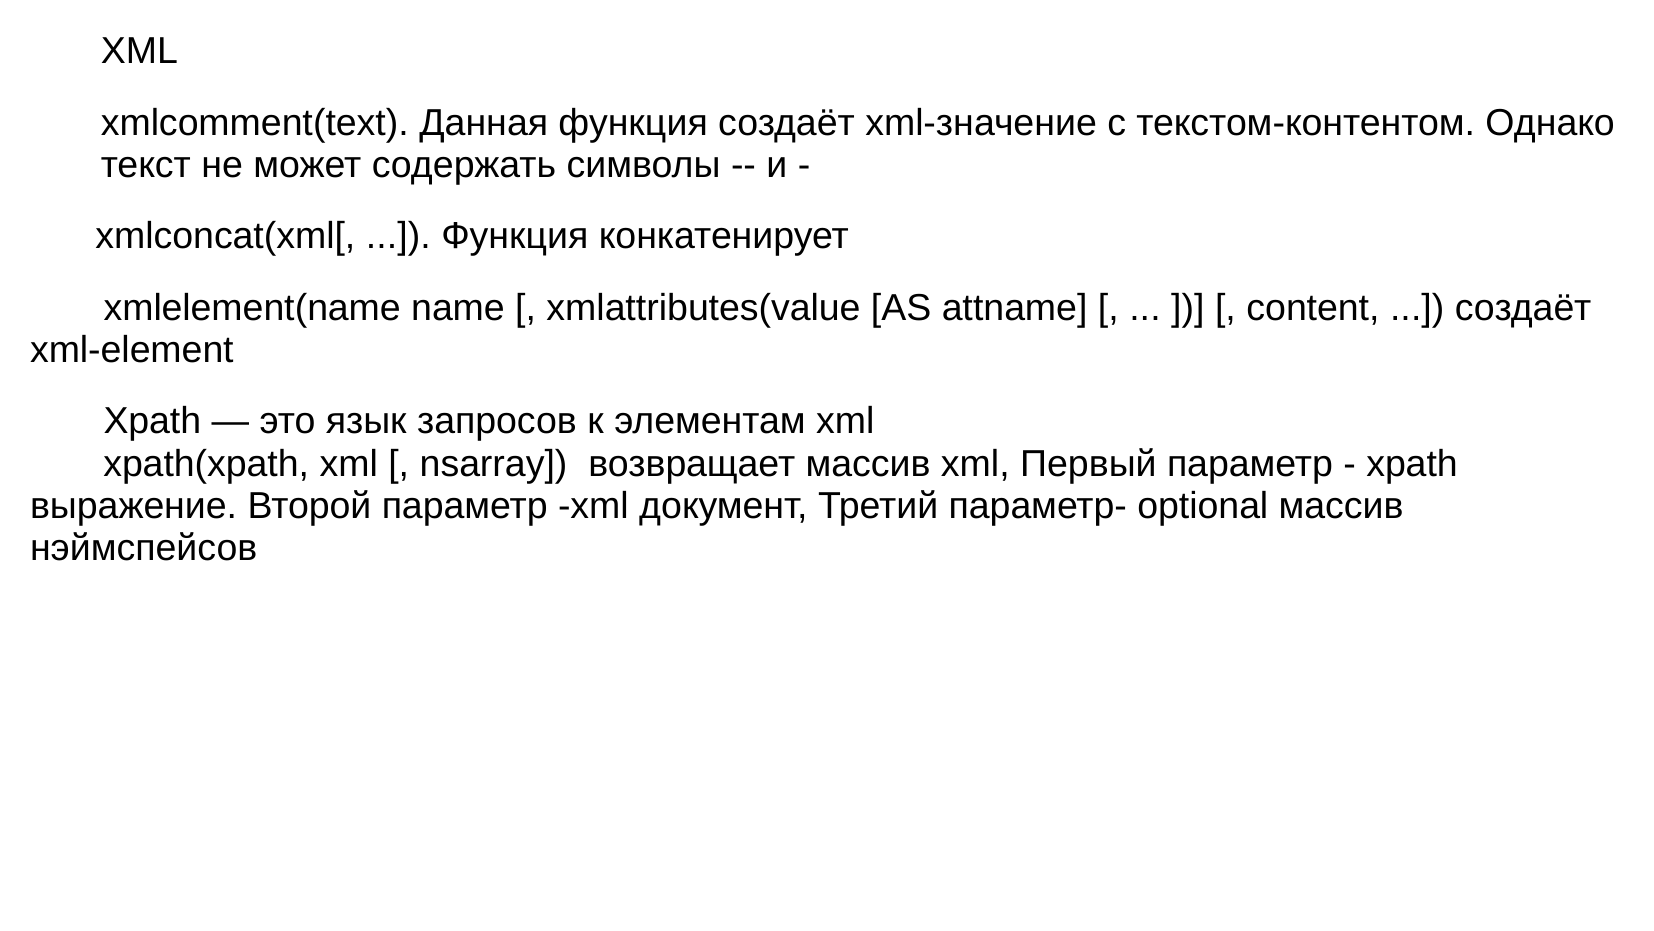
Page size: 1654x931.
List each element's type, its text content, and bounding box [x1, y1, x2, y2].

list XML xmlcomment(text). Данная функция создаёт xml-значение с текстом-контентом. Однако текст не может содержать символы -- и - xmlconcat(xml[, ...]). Функция конкатенирует xmlelement(name name [, xmlattributes(value [AS attname] [, ... ])] [, content, ...]) создаёт xml-element Xpath — это язык запросов к элементам xml xpath(xpath, xml [, nsarray]) возвращает массив xml, Первый параметр - xpath выражение. Второй параметр -xml документ, Третий параметр- optional массив нэймспейсов [30, 30, 1621, 886]
